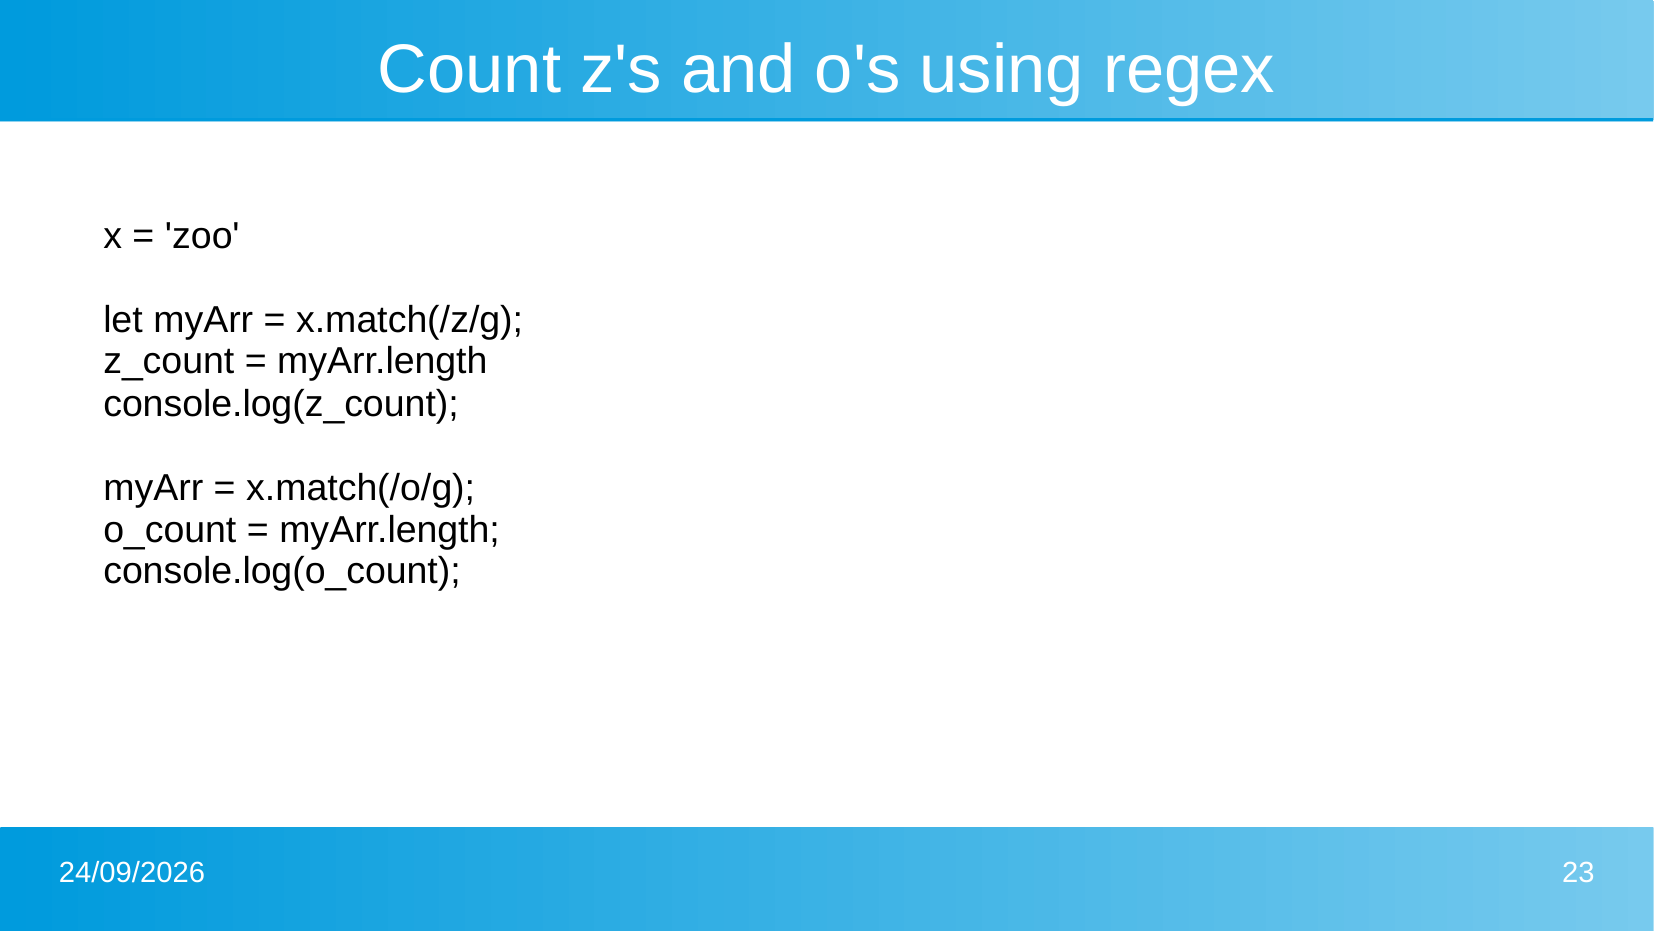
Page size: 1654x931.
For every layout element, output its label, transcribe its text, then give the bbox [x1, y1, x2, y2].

title Count z's and o's using regex [59, 29, 1595, 108]
text_box x = 'zoo' let myArr = x.match(/z/g); z_count = myArr.length console.log(z_count); myArr = x.match(/o/g); o_count = myArr.length; console.log(o_count); [88, 206, 1359, 726]
